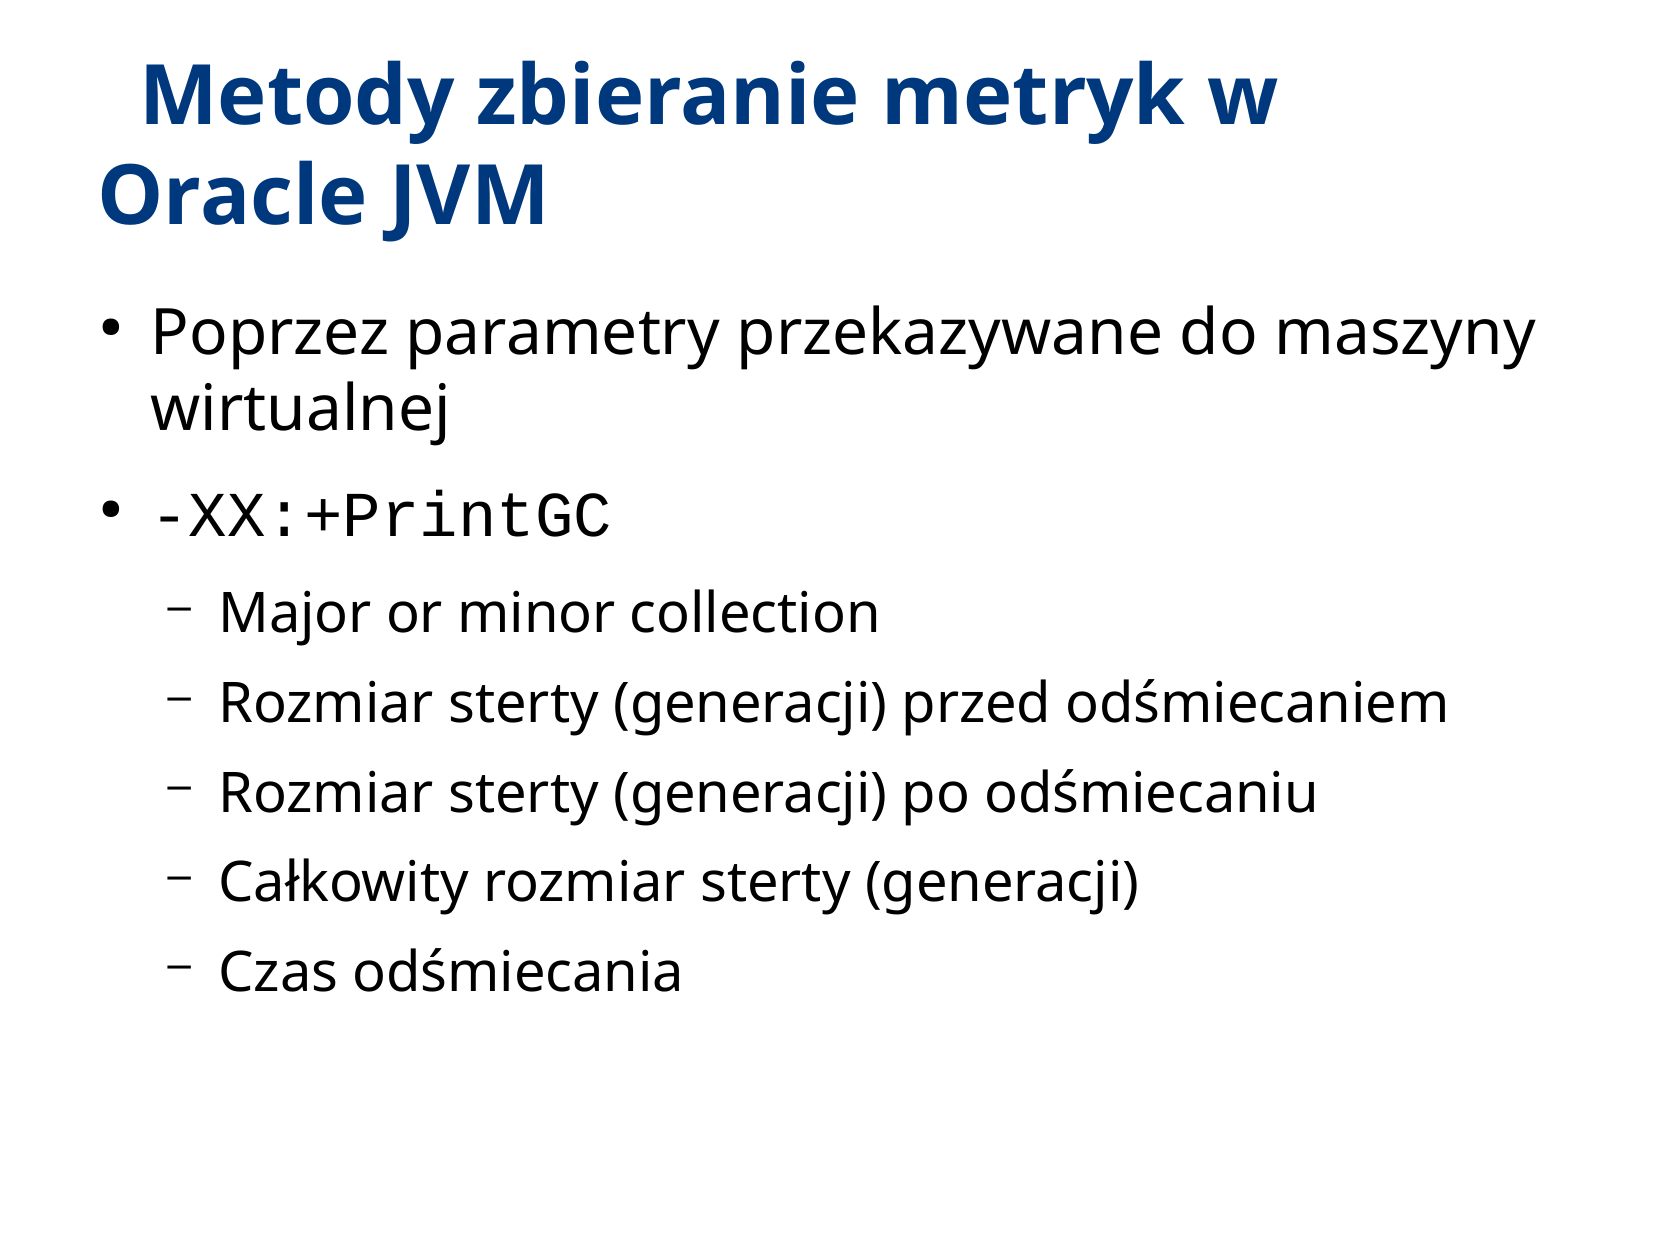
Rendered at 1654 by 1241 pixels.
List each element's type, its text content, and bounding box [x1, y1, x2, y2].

title Metody zbieranie metryk w Oracle JVM [82, 49, 1571, 257]
list Poprzez parametry przekazywane do maszyny wirtualnej -XX:+PrintGC Major or minor collection Rozmiar sterty (generacji) przed odśmiecaniem Rozmiar sterty (generacji) po odśmiecaniu Całkowity rozmiar sterty (generacji) Czas odśmiecania [82, 290, 1571, 1010]
